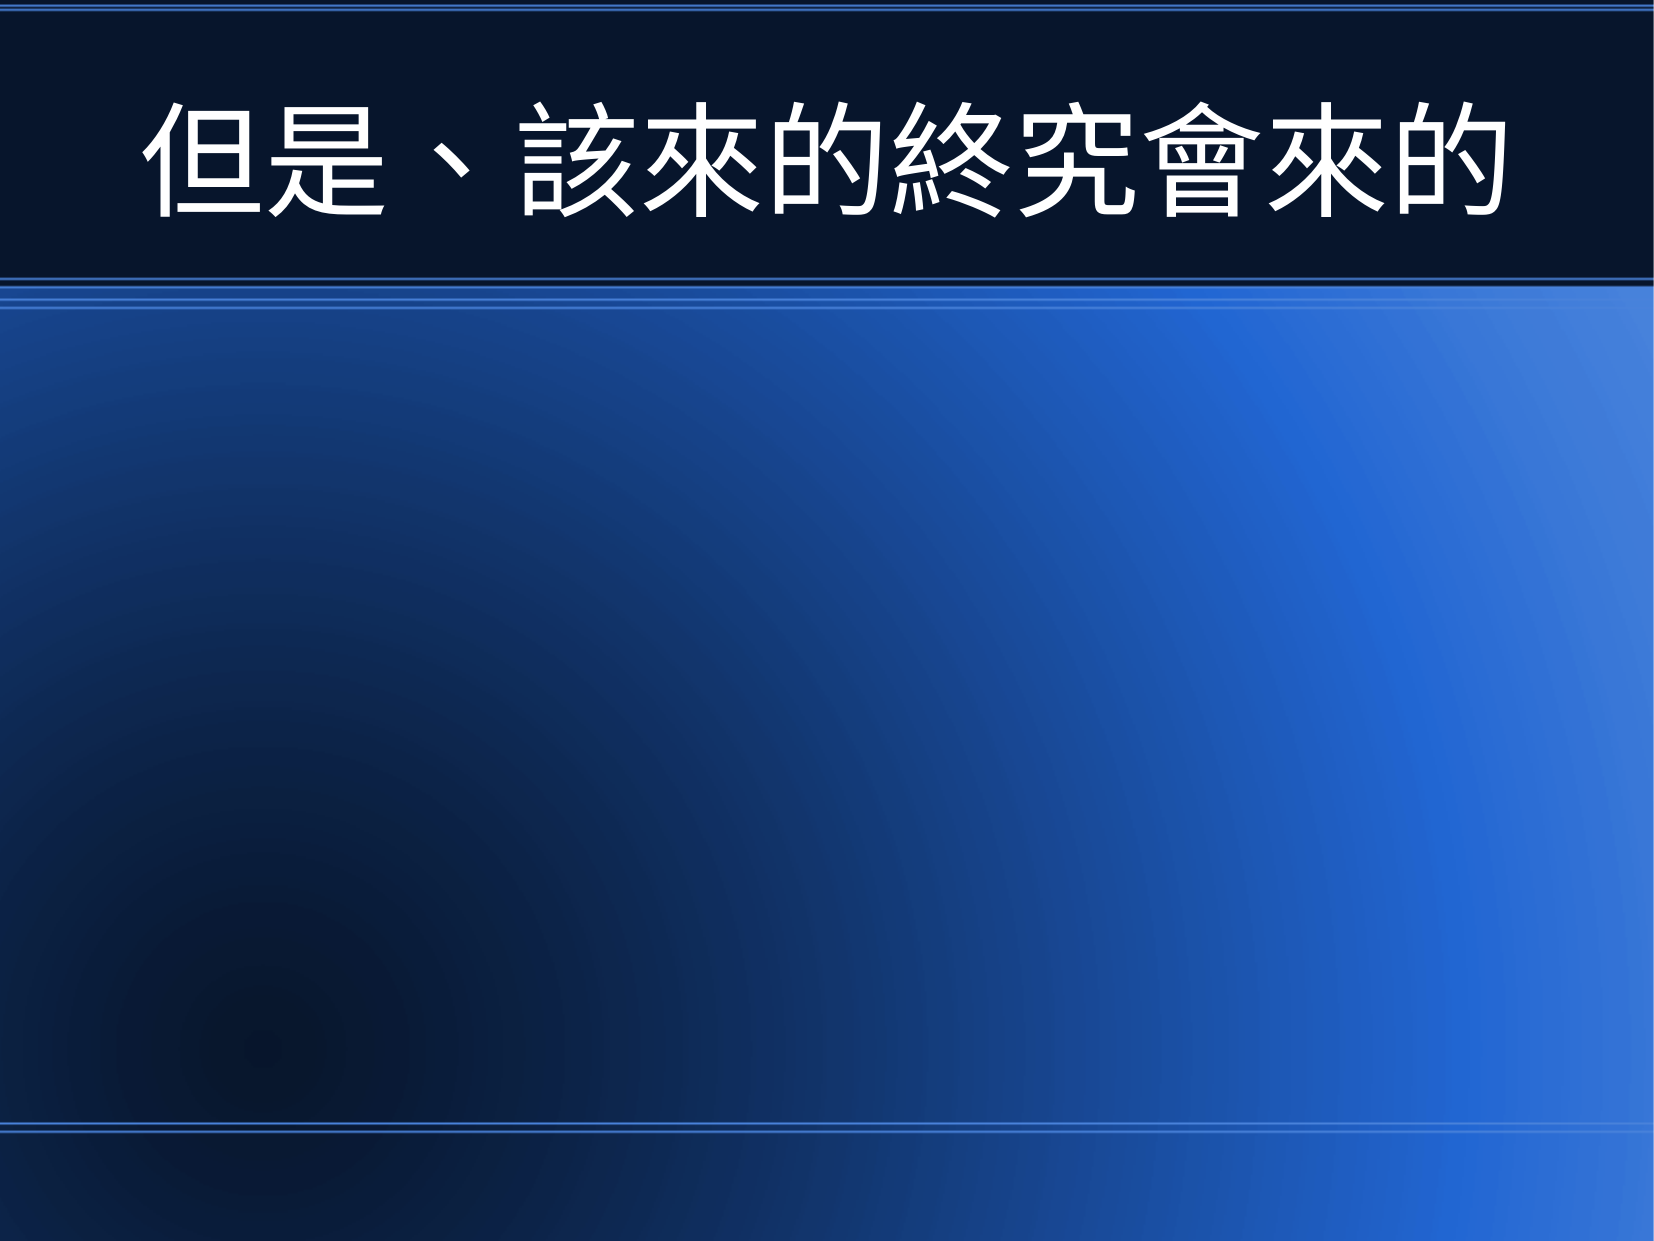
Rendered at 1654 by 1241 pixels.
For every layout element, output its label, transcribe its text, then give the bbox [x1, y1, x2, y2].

title 但是、該來的終究會來的 [82, 49, 1571, 257]
picture [0, 0, 1654, 1241]
